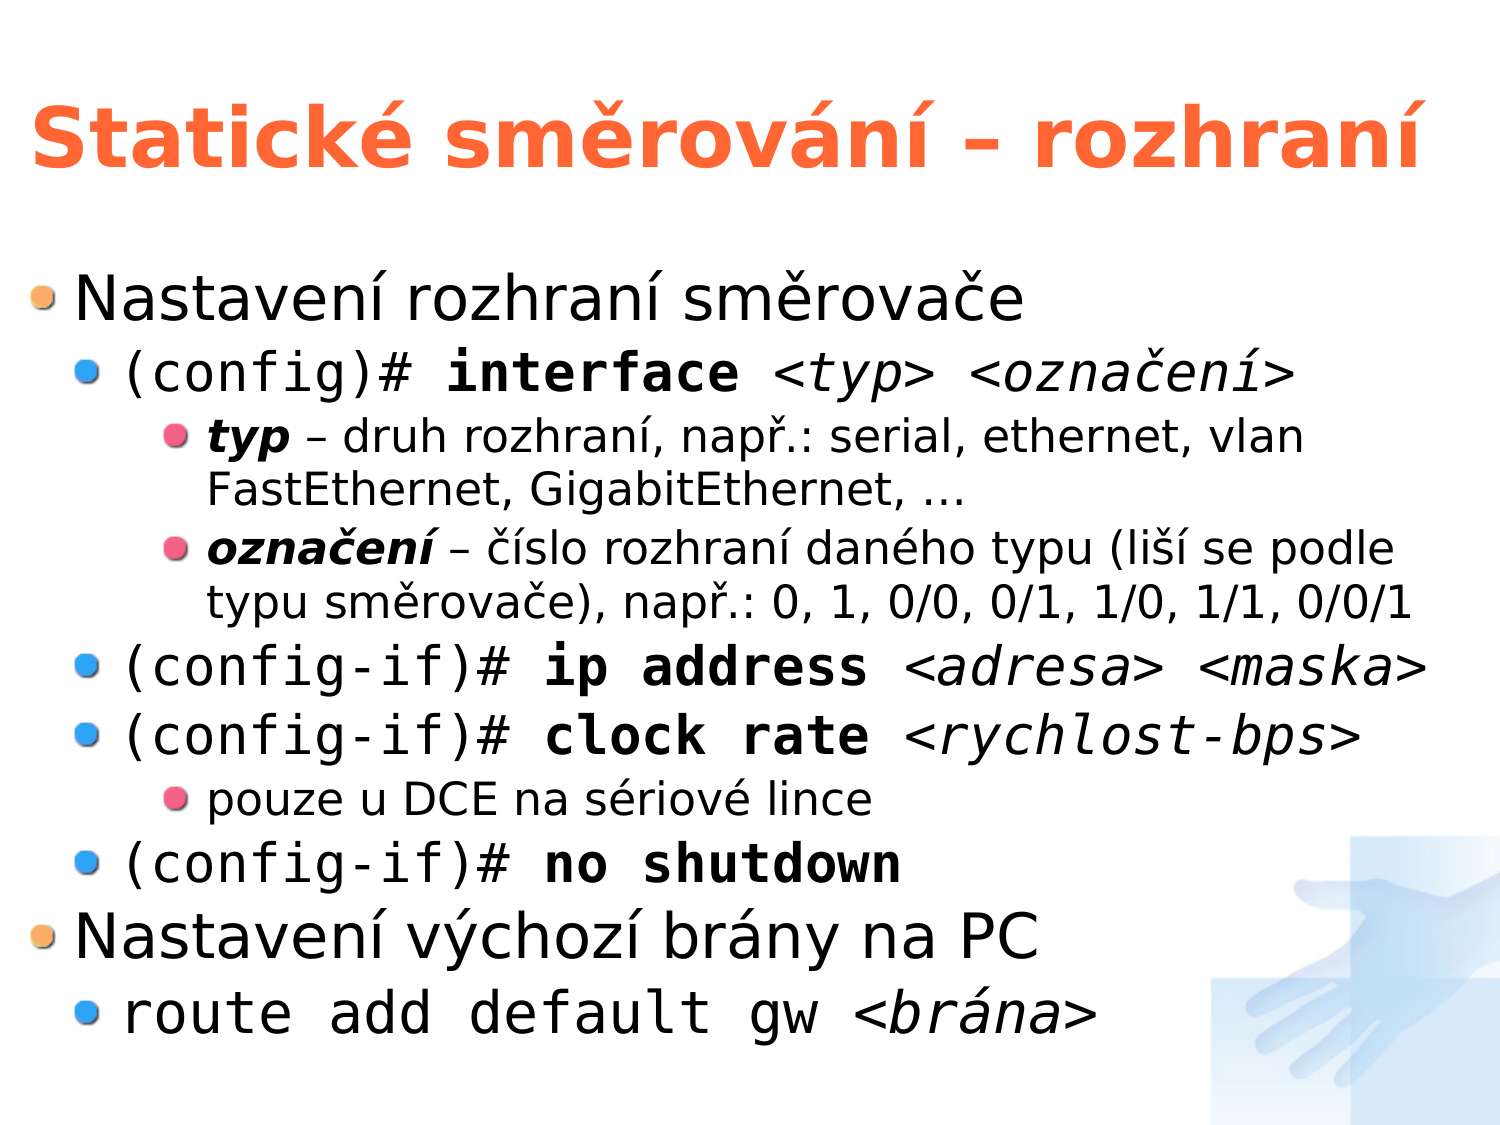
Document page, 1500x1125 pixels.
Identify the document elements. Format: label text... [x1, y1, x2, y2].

picture [0, 0, 1500, 1125]
list Nastavení rozhraní směrovače (config)# interface <typ> <označení> typ – druh rozhraní, např.: serial, ethernet, vlan FastEthernet, GigabitEthernet, … označení – číslo rozhraní daného typu (liší se podle typu směrovače), např.: 0, 1, 0/0, 0/1, 1/0, 1/1, 0/0/1 (config-if)# ip address <adresa> <maska> (config-if)# clock rate <rychlost-bps> pouze u DCE na sériové lince (config-if)# no shutdown Nastavení výchozí brány na PC route add default gw <brána> [29, 262, 1477, 1093]
title Statické směrování – rozhraní [29, 21, 1477, 257]
